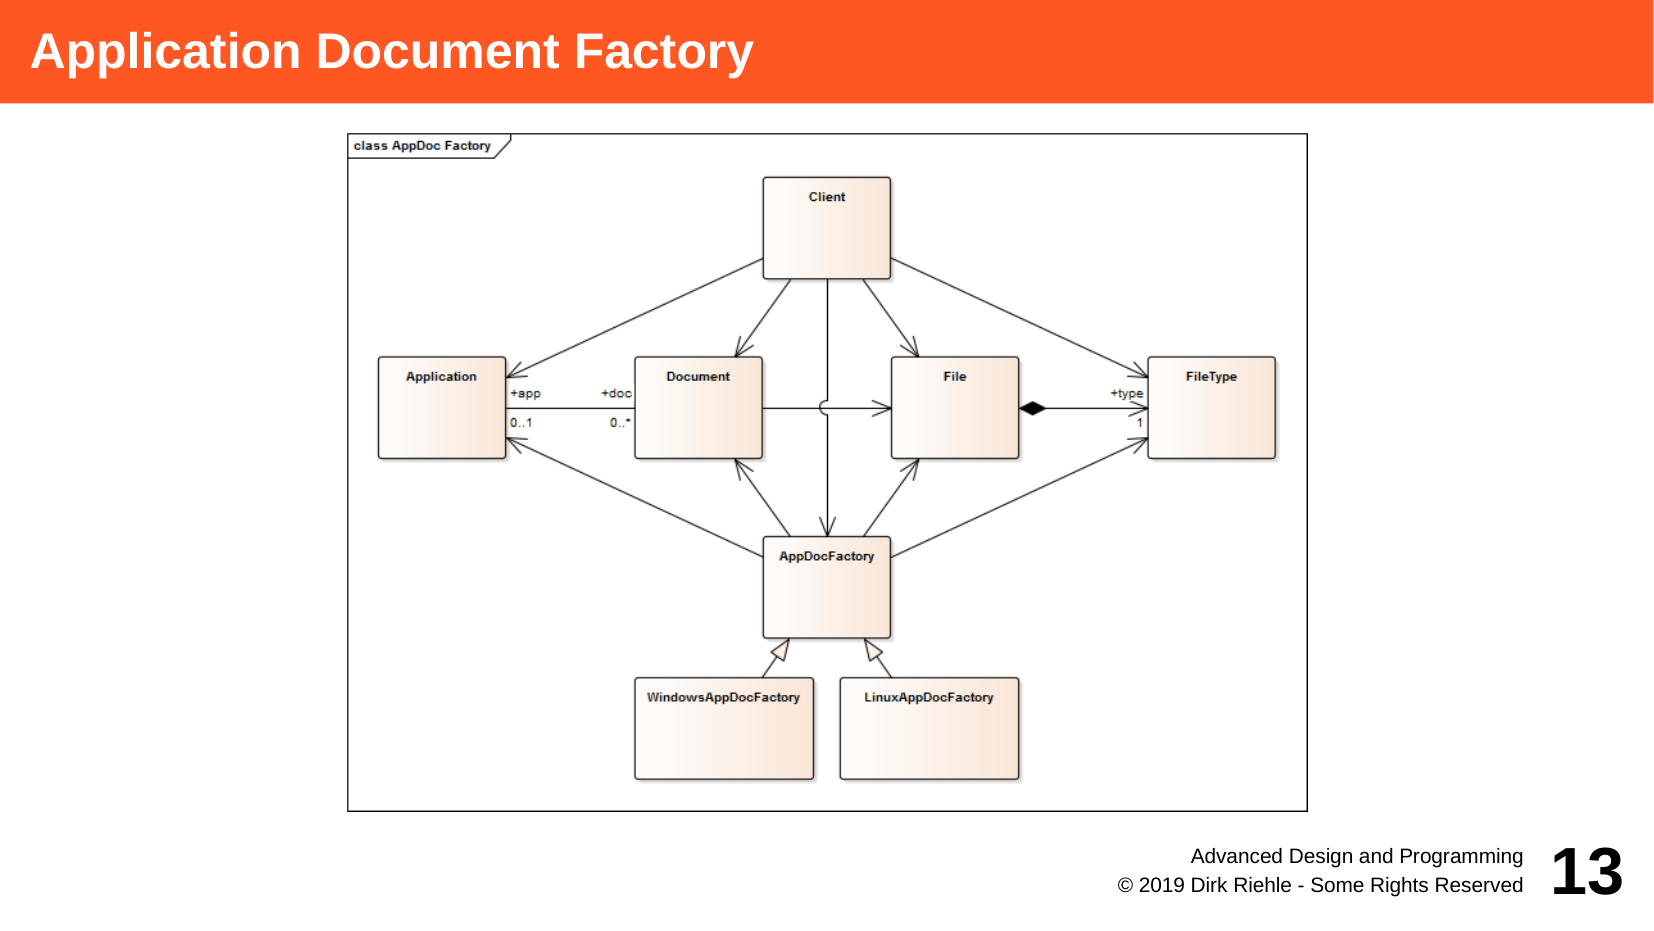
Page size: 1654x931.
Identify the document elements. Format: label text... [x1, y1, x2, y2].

picture [346, 132, 1308, 813]
title Application Document Factory [0, 0, 1654, 104]
